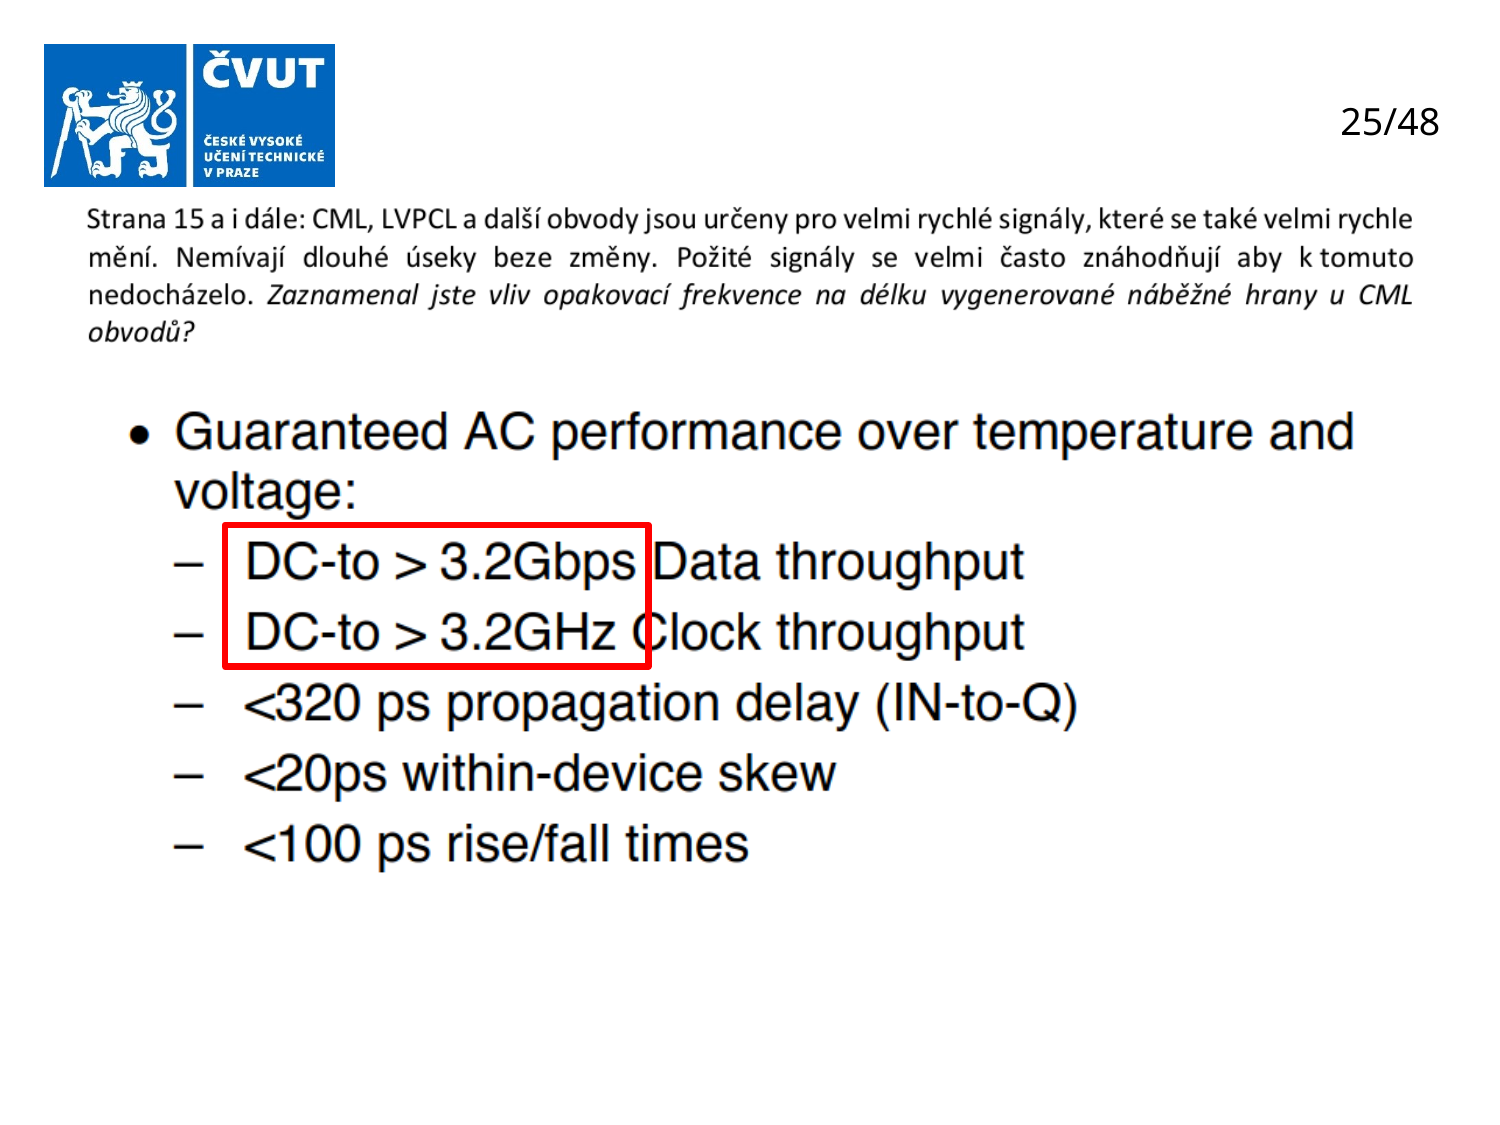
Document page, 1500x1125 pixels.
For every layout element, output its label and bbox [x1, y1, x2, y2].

picture [75, 404, 1426, 882]
picture [44, 44, 335, 187]
picture [75, 198, 1426, 354]
text_box [15, 354, 1486, 539]
